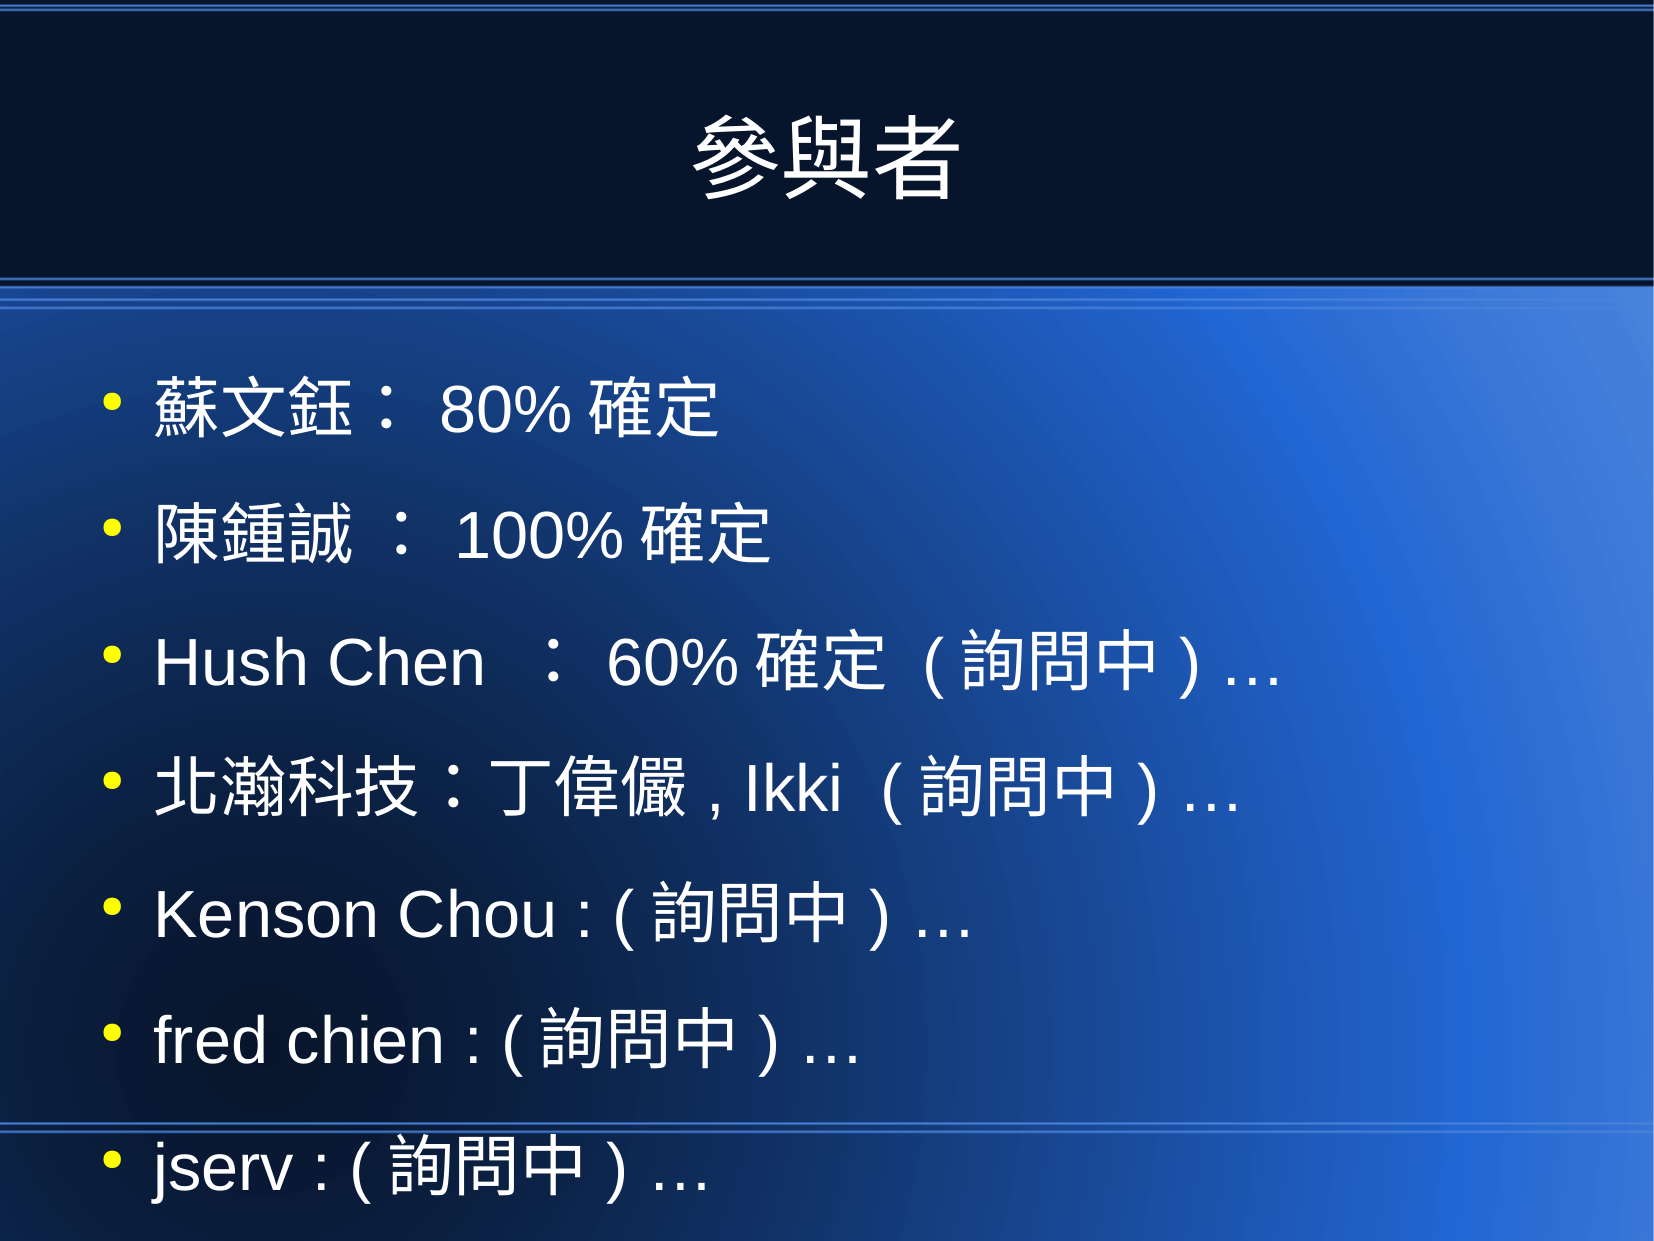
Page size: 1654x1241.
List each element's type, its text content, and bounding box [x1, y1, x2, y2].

picture [0, 0, 1654, 1241]
list 蘇文鈺：80%確定 陳鍾誠 ：100%確定 Hush Chen ：60%確定 (詢問中) … 北瀚科技：丁偉儼, Ikki (詢問中) … Kenson Chou : (詢問中) … fred chien : (詢問中) … jserv : (詢問中) … Huan Jie Chen ：(詢問中) … [82, 355, 1571, 1161]
title 參與者 [82, 49, 1571, 257]
